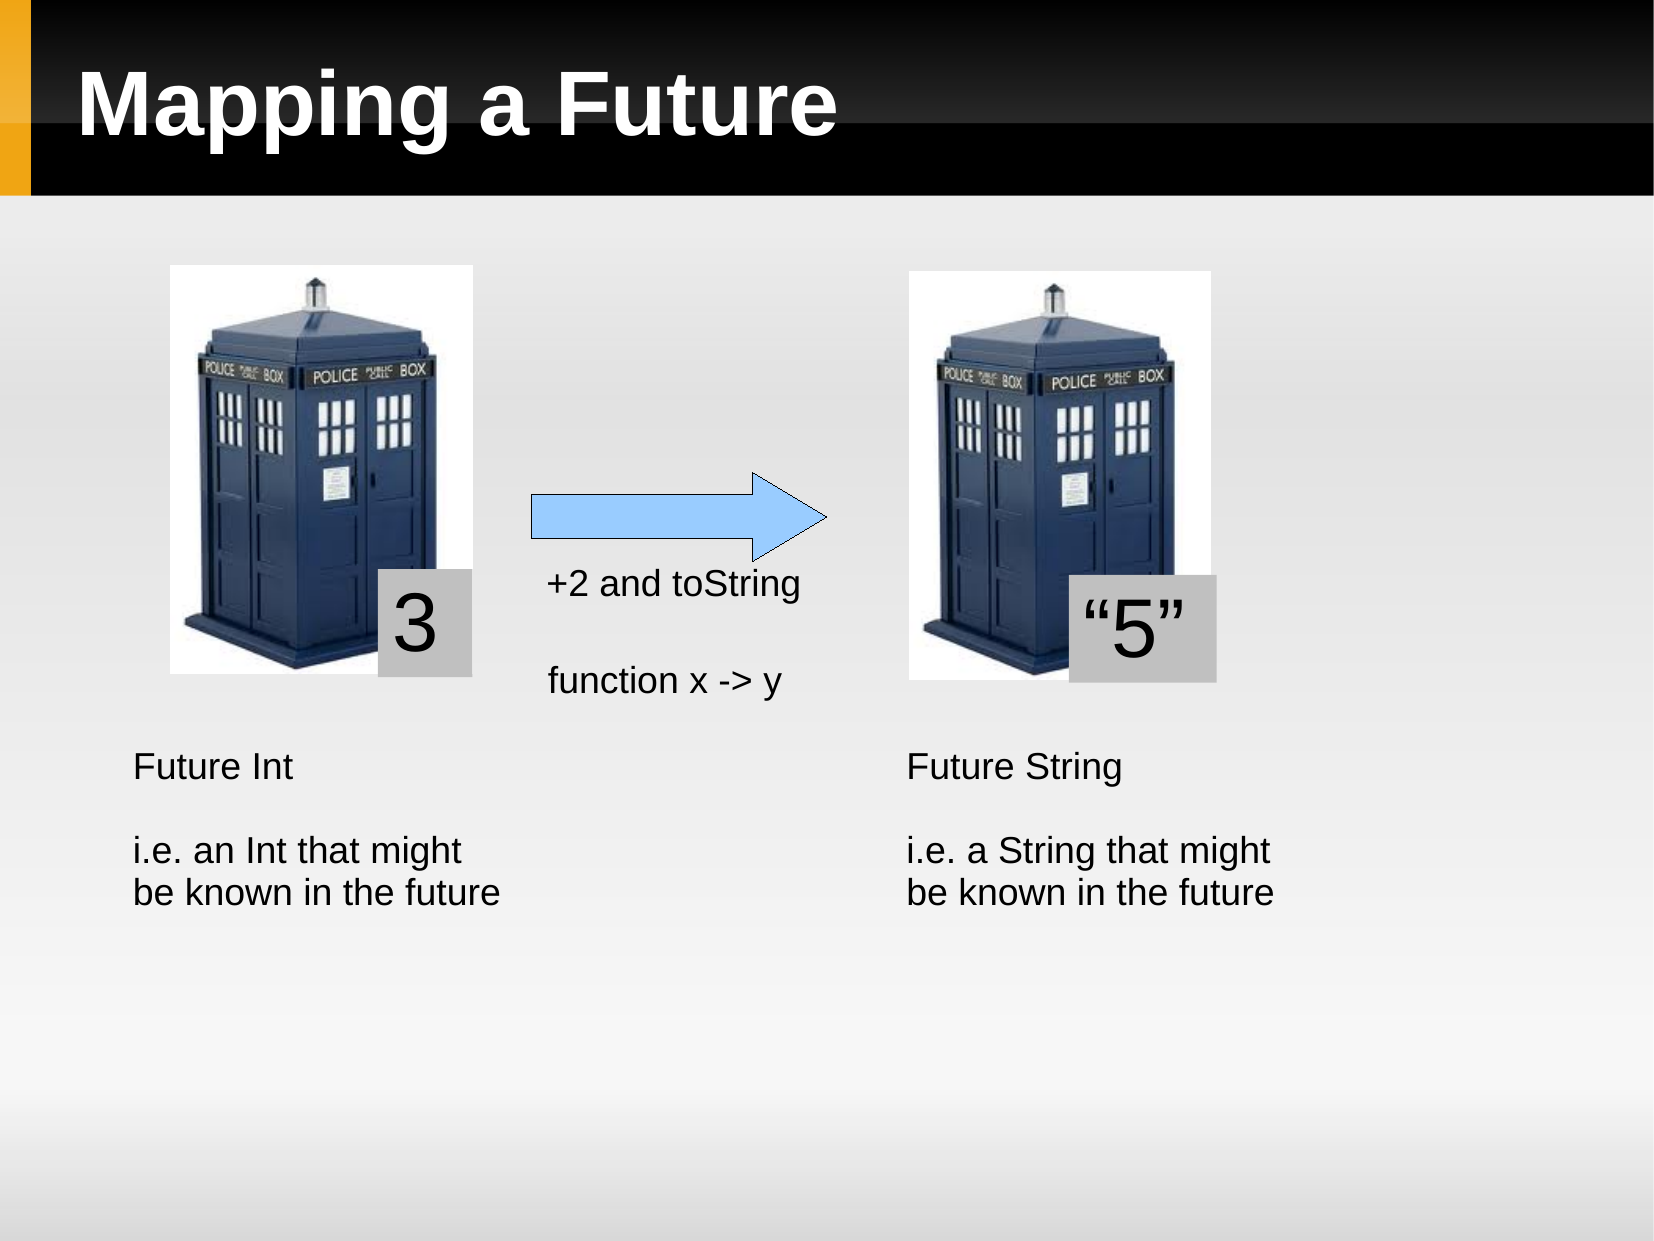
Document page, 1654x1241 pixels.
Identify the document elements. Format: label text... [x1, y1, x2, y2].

text_box [531, 472, 827, 555]
text_box +2 and toString [531, 555, 817, 615]
title Mapping a Future [76, 0, 1565, 208]
text_box Future Int i.e. an Int that might be known in the future [118, 738, 517, 921]
text_box function x -> y [533, 651, 798, 709]
text_box Future String i.e. a String that might be known in the future [891, 738, 1297, 921]
picture [0, 0, 1654, 1241]
text_box “5” [1068, 574, 1217, 683]
text_box 3 [377, 569, 473, 678]
